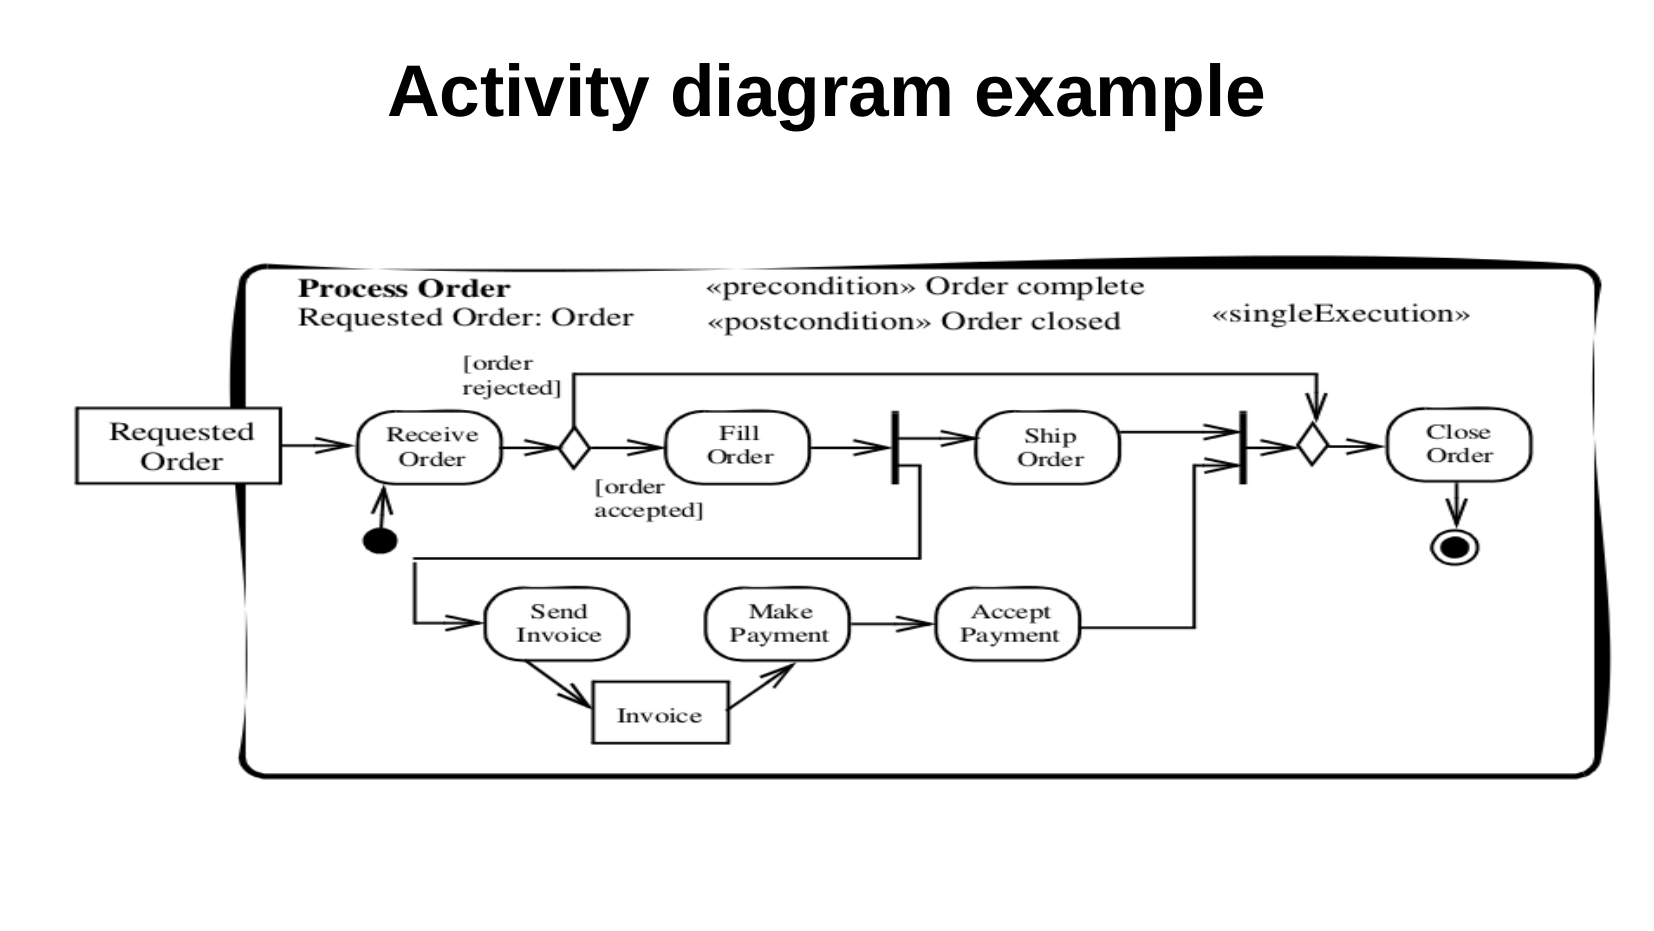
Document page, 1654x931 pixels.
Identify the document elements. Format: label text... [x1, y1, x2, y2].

title Activity diagram example [82, 37, 1571, 147]
picture [52, 245, 1619, 789]
